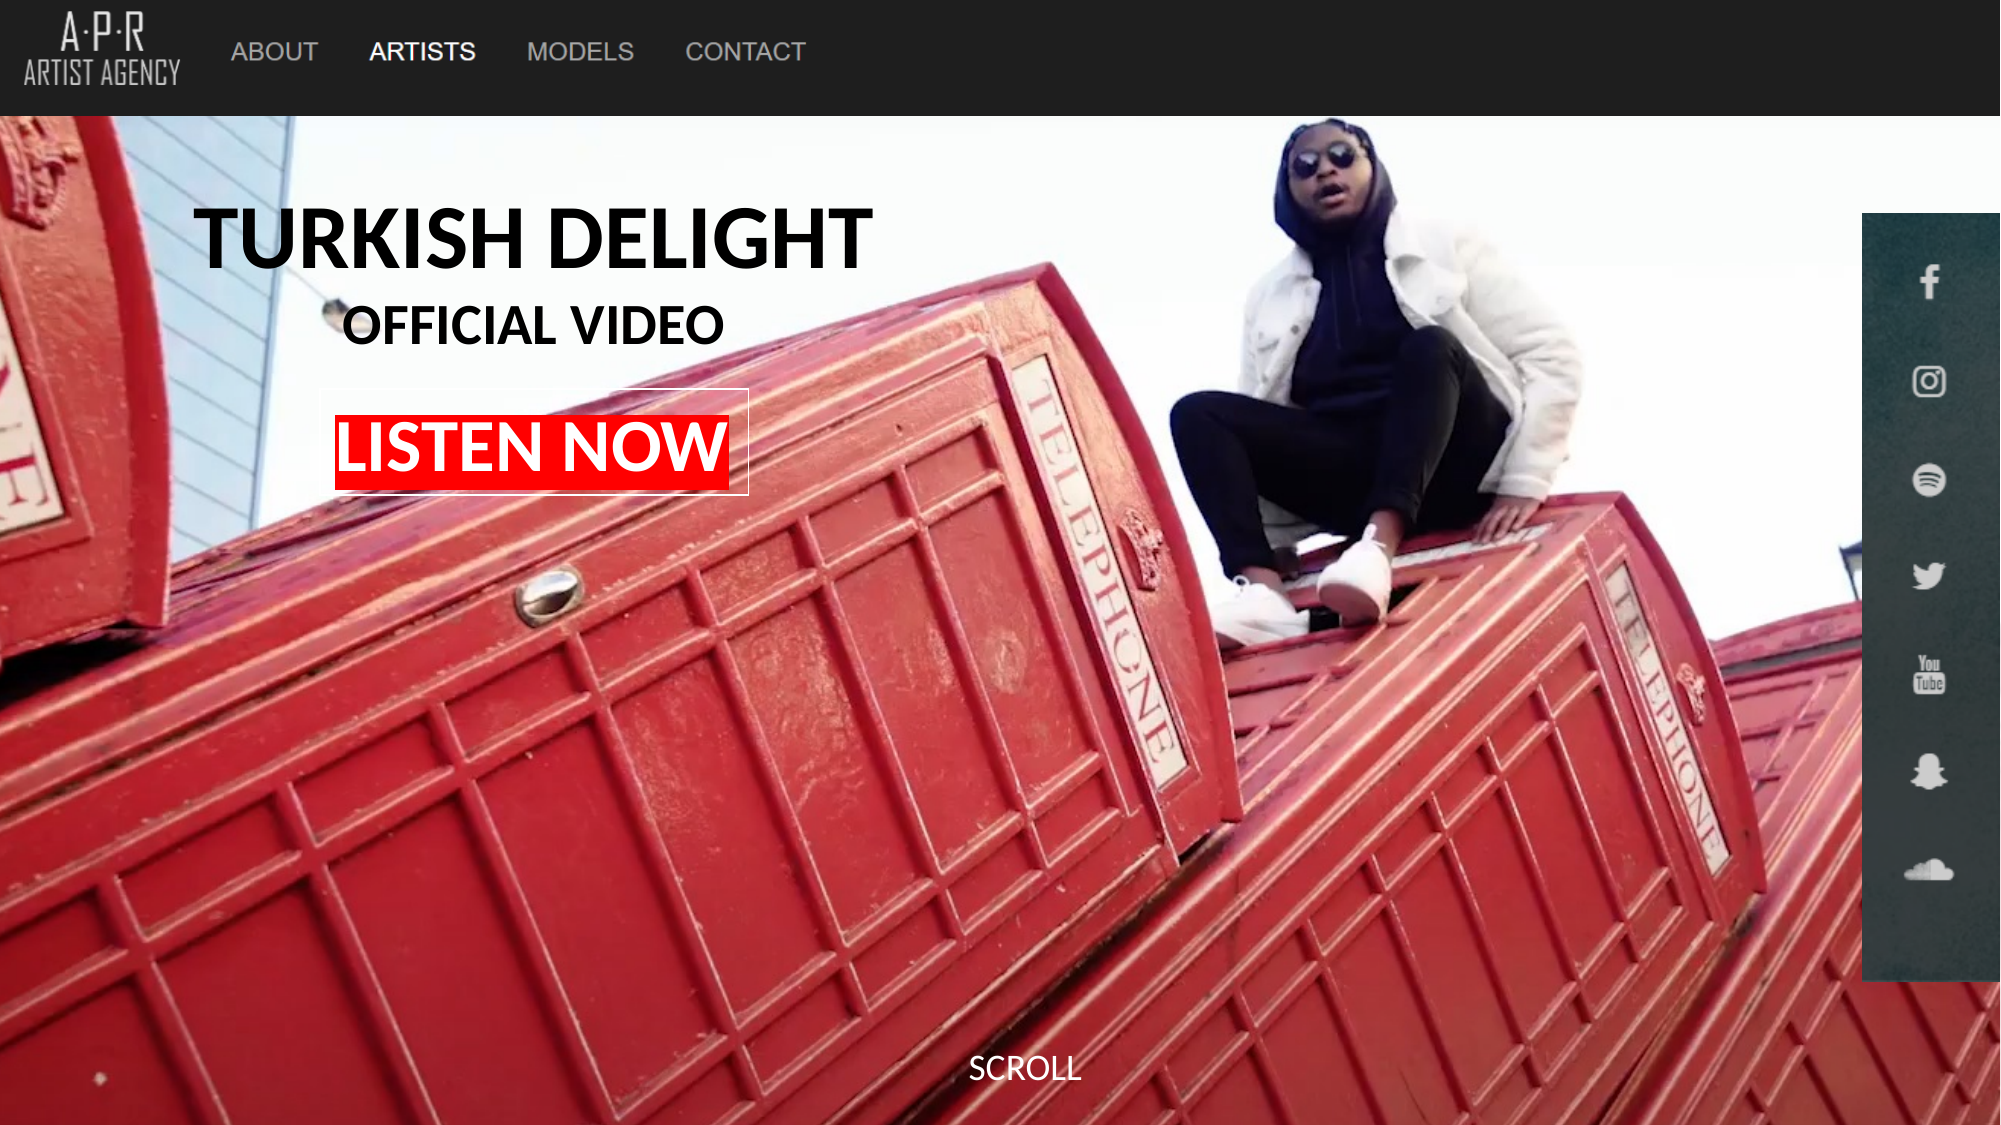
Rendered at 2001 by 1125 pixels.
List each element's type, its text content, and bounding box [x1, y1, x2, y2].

picture [0, 0, 2000, 1125]
text_box LISTEN NOW [320, 389, 749, 496]
text_box SCROLL [953, 1035, 1099, 1097]
text_box TURKISH DELIGHT OFFICIAL VIDEO [173, 168, 896, 366]
